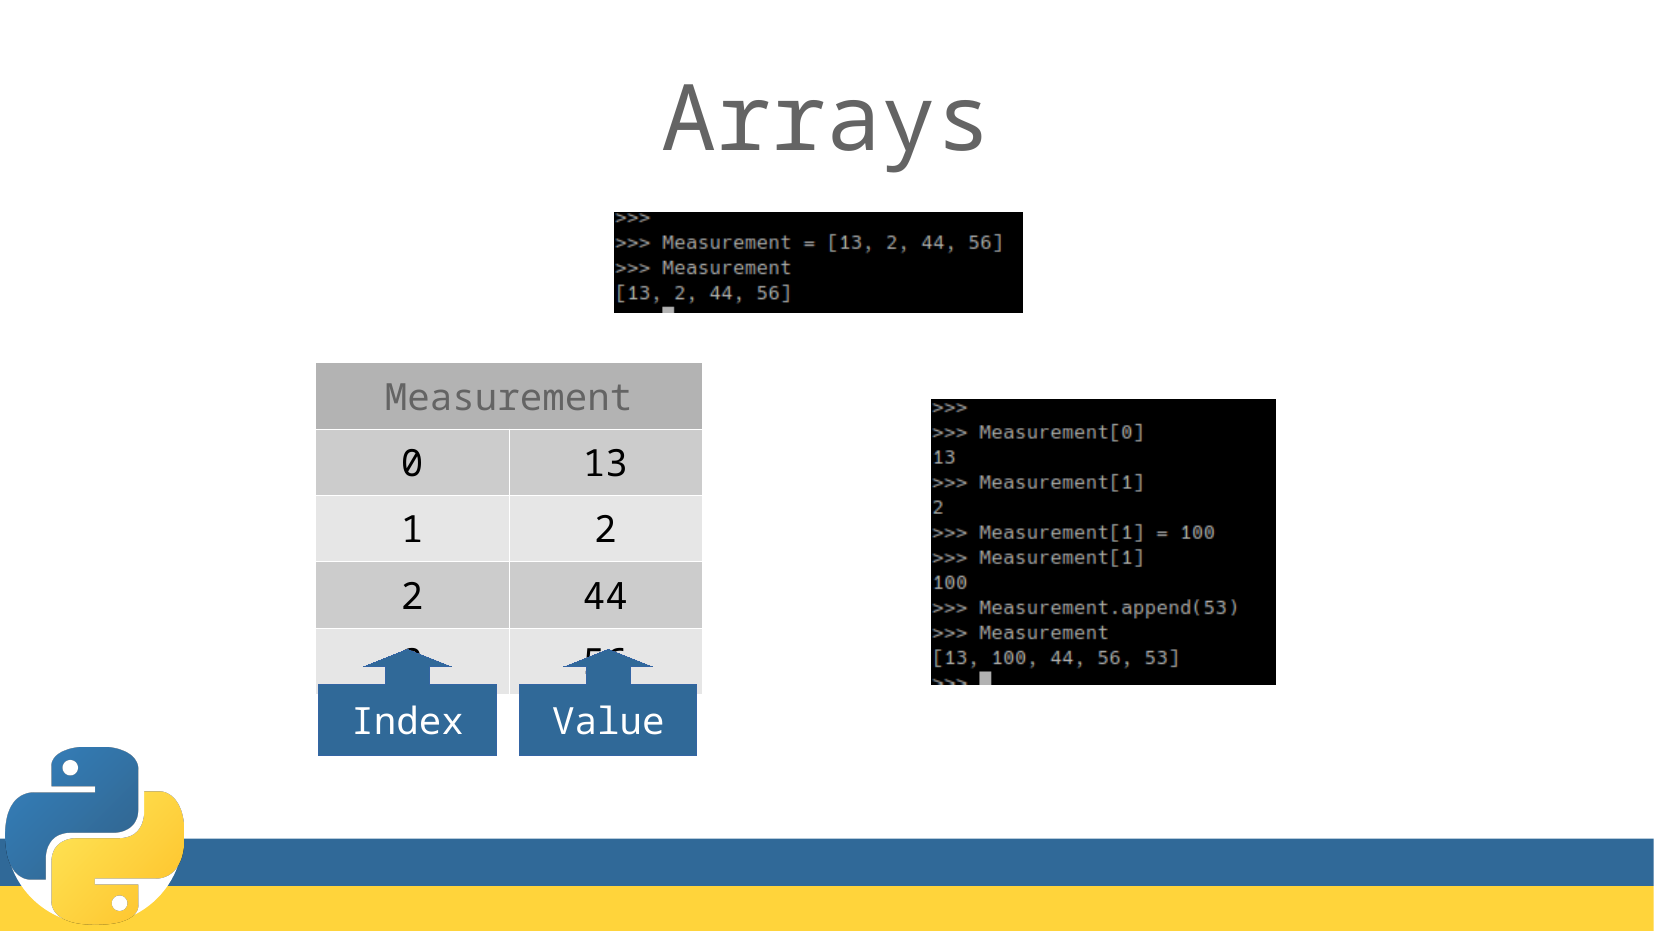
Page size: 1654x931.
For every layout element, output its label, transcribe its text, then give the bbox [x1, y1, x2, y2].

picture [5, 747, 184, 925]
table_cell 1 [316, 496, 509, 561]
table_cell 13 [510, 430, 702, 495]
picture [931, 399, 1276, 686]
table_cell 3 [316, 629, 509, 694]
text_box Index [318, 649, 497, 756]
table_cell 56 [510, 629, 702, 694]
text_box Value [519, 649, 697, 756]
table_cell 44 [510, 562, 702, 628]
table_cell 0 [316, 430, 509, 495]
title Arrays [82, 37, 1571, 193]
table_header Measurement [316, 363, 702, 429]
picture [614, 212, 1023, 313]
table_cell 2 [510, 496, 702, 561]
table_cell 2 [316, 562, 509, 628]
